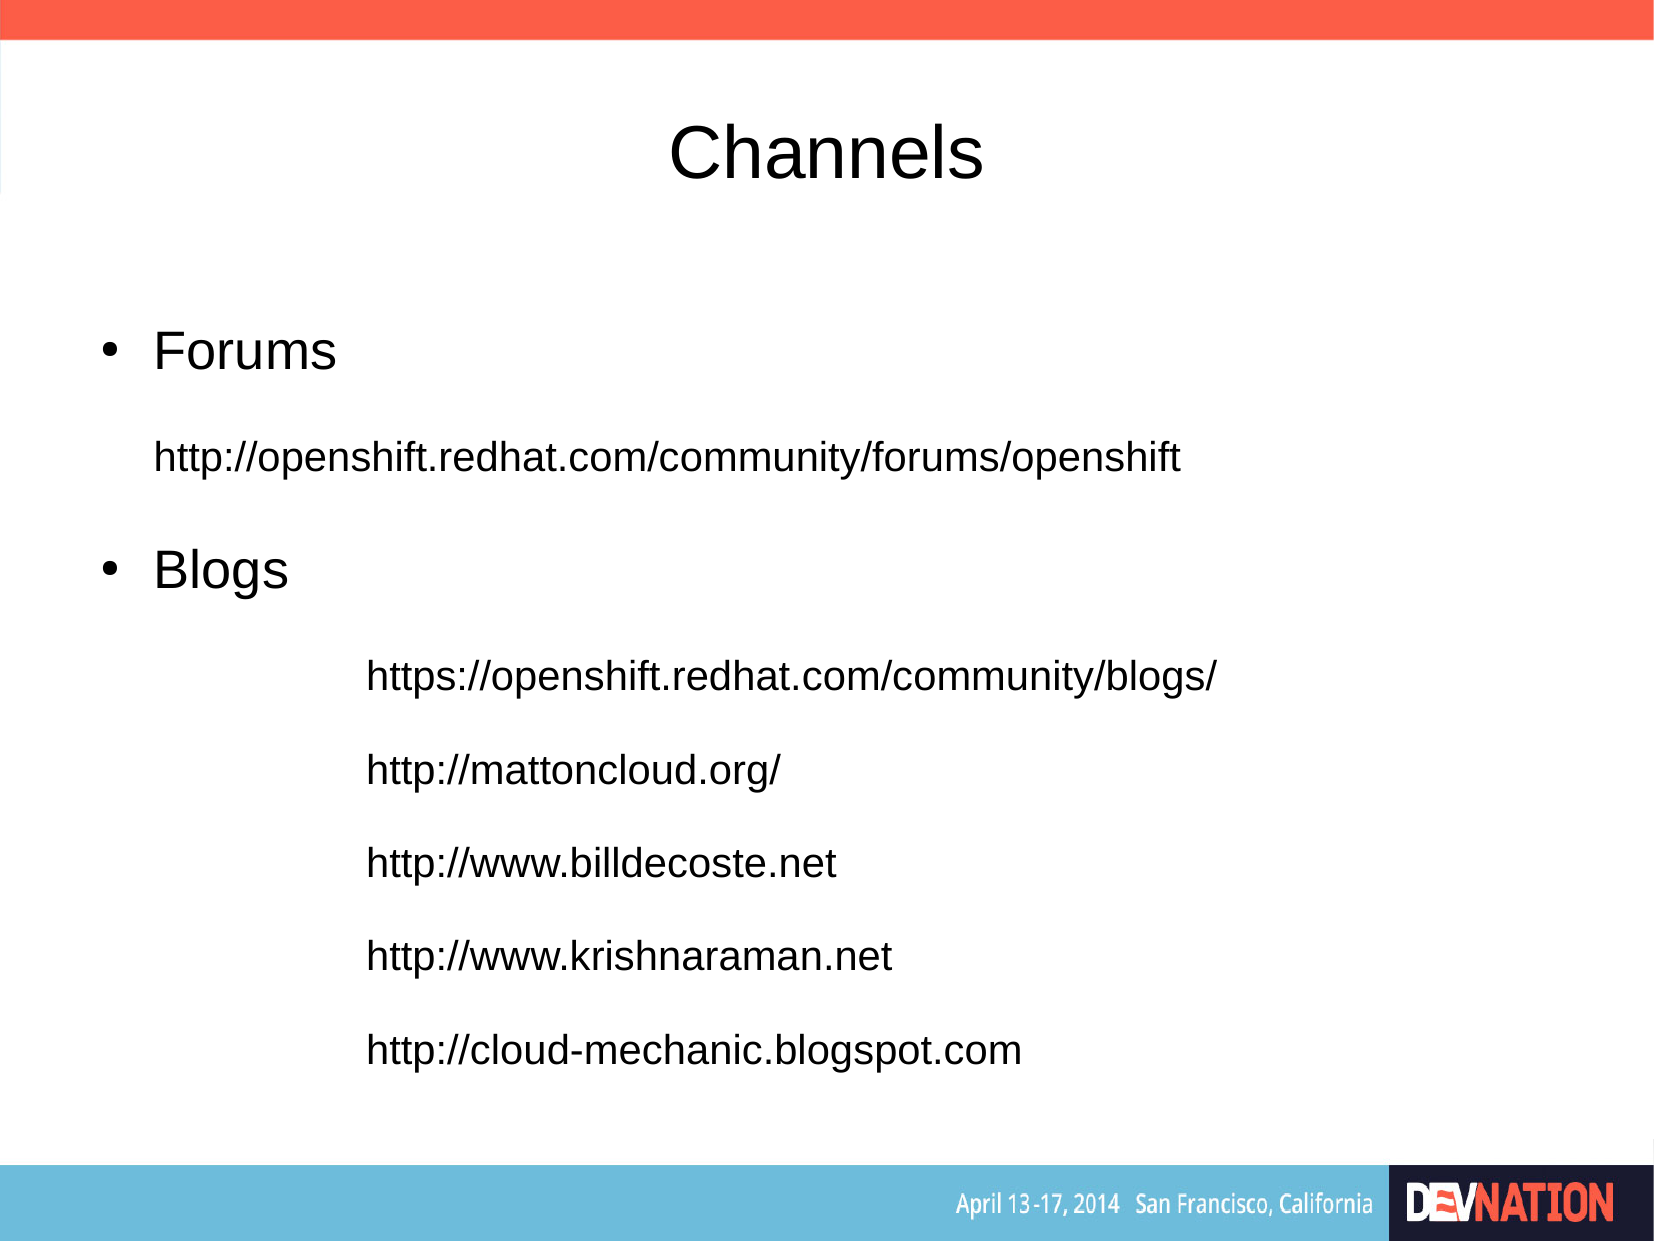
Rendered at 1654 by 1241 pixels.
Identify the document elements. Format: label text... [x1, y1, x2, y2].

title Channels [82, 49, 1571, 257]
picture [0, 0, 1654, 1241]
list Forums http://openshift.redhat.com/community/forums/openshift Blogs https://openshift.redhat.com/community/blogs/ http://mattoncloud.org/ http://www.billdecoste.net http://www.krishnaraman.net http://cloud-mechanic.blogspot.com [82, 290, 1571, 1043]
